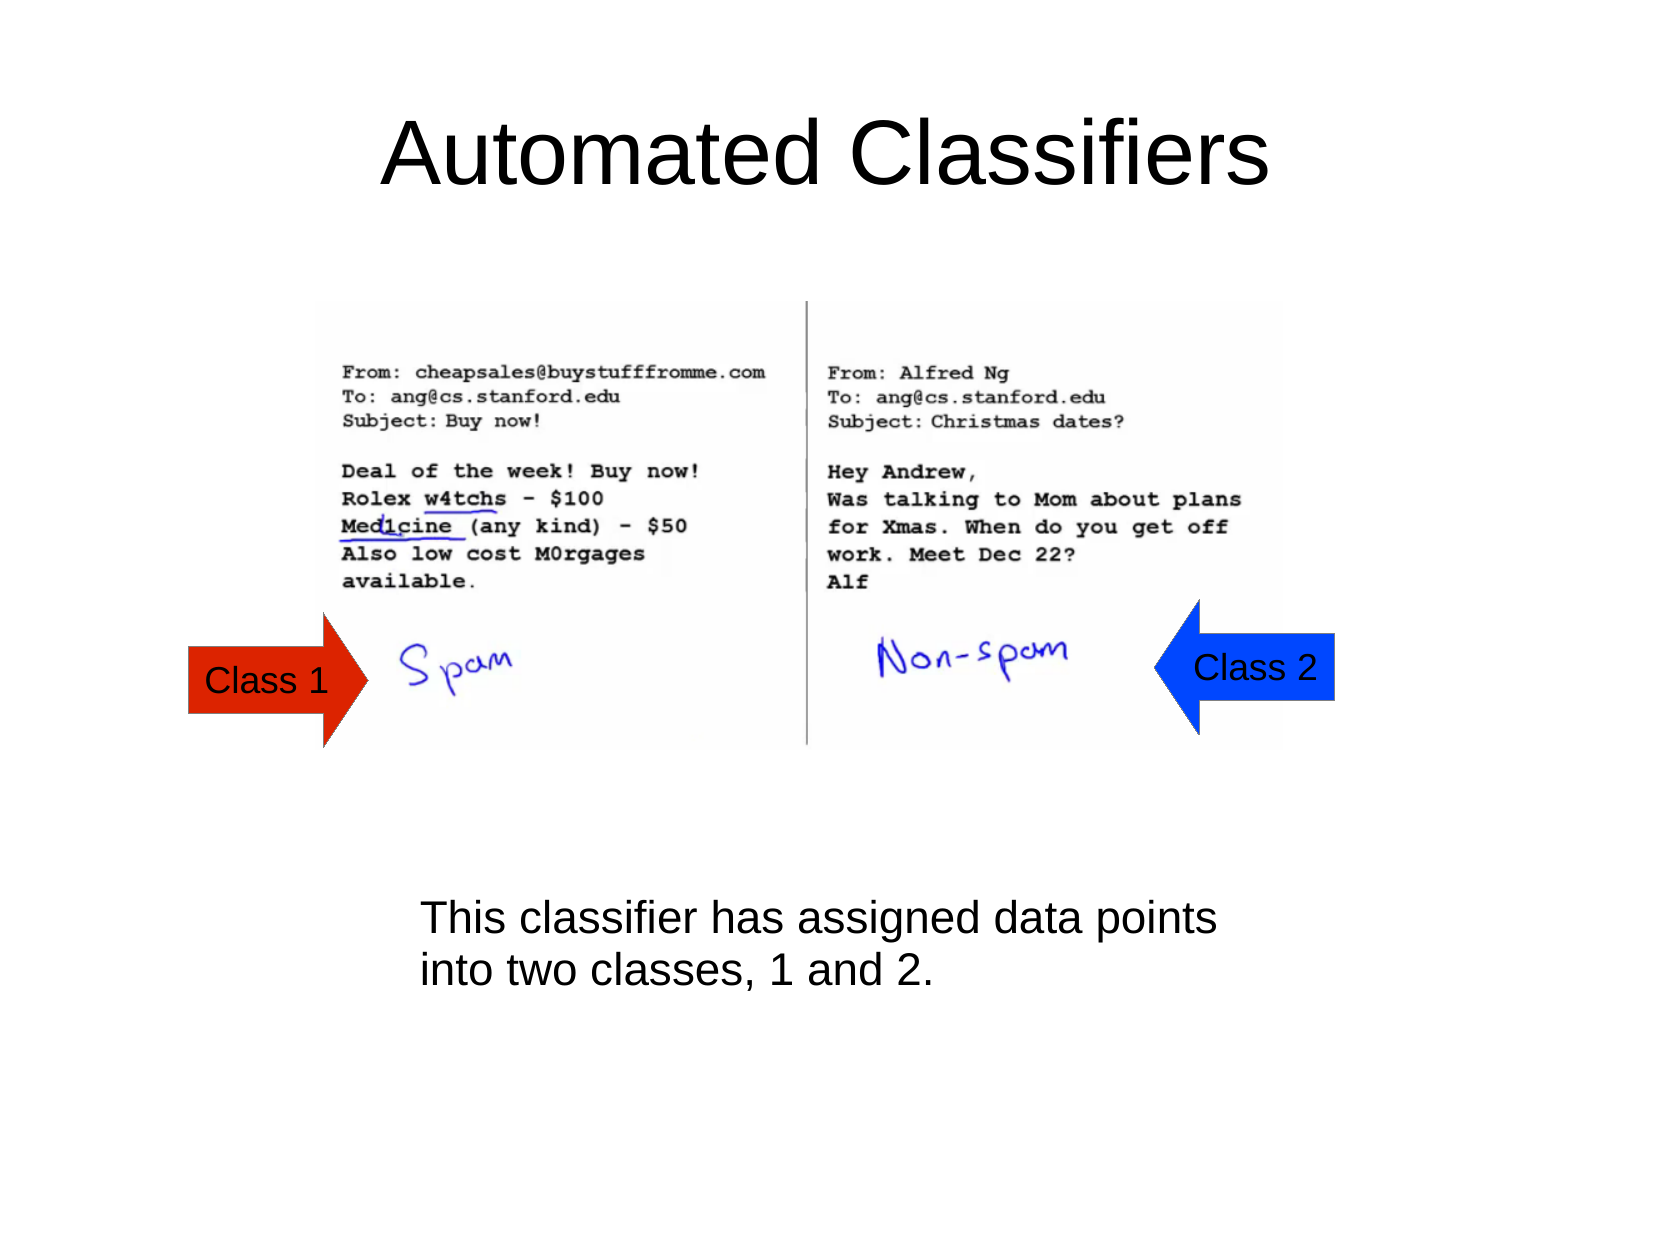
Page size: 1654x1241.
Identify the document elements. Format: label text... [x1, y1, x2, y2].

text_box Class 1 [188, 612, 369, 748]
text_box This classifier has assigned data points into two classes, 1 and 2. [405, 885, 1247, 1003]
text_box Class 2 [1154, 599, 1335, 735]
picture [315, 301, 1283, 751]
title Automated Classifiers [82, 49, 1571, 257]
